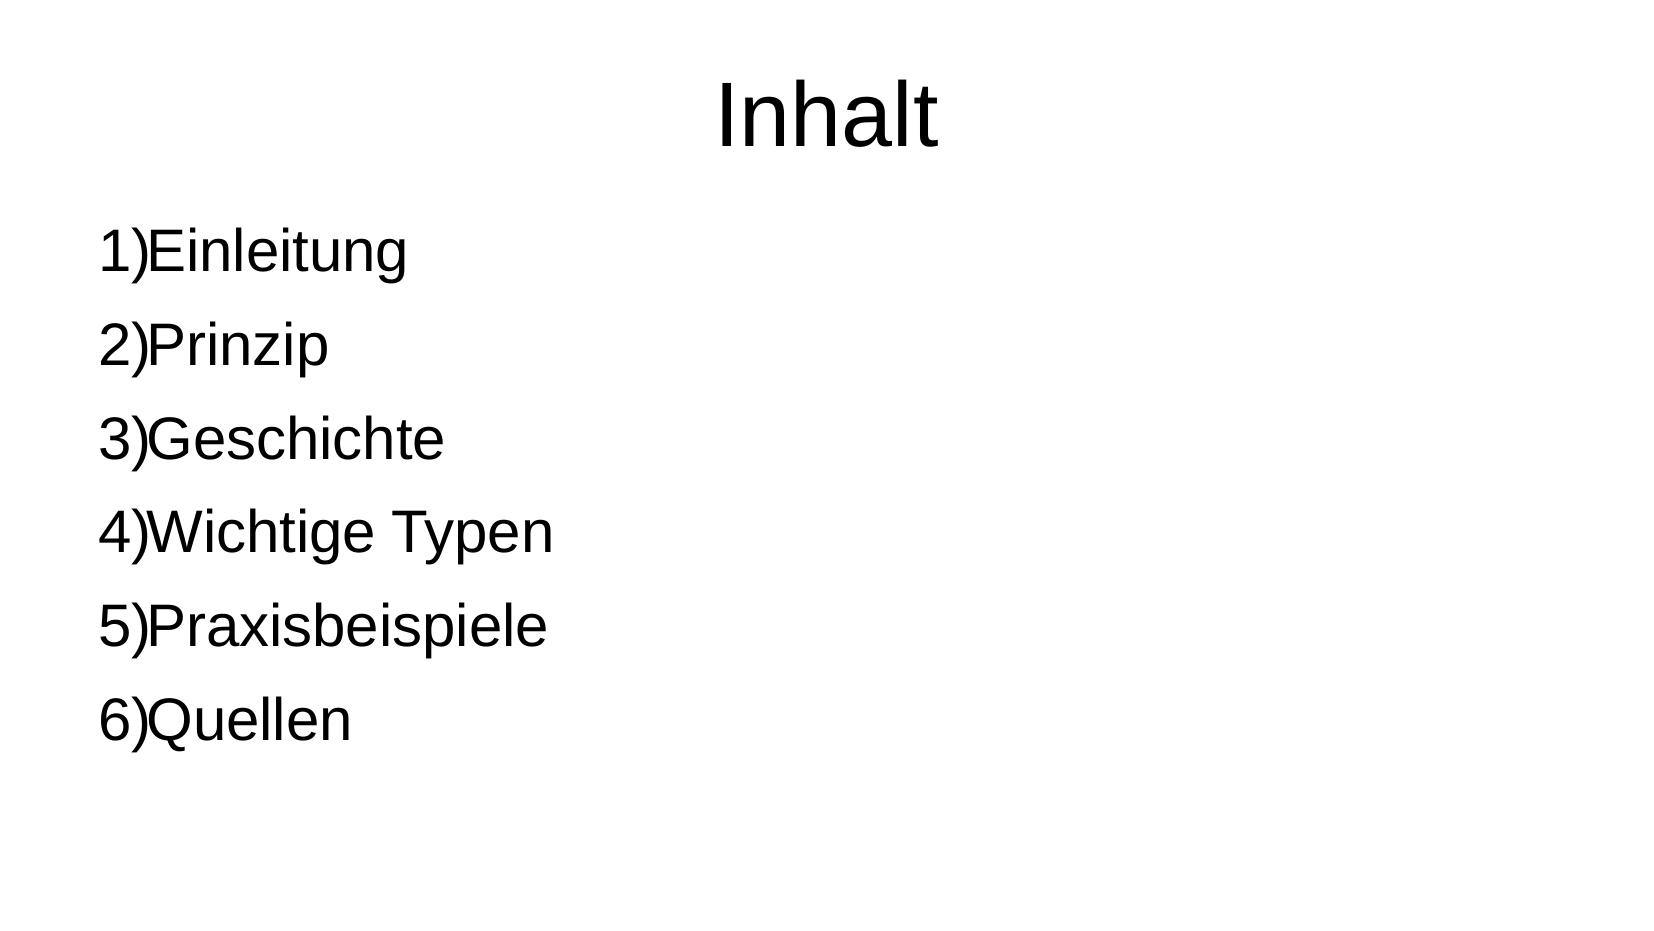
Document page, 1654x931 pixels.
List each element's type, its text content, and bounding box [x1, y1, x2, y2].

title Inhalt [82, 37, 1571, 193]
list Einleitung Prinzip Geschichte Wichtige Typen Praxisbeispiele Quellen [82, 217, 1571, 758]
